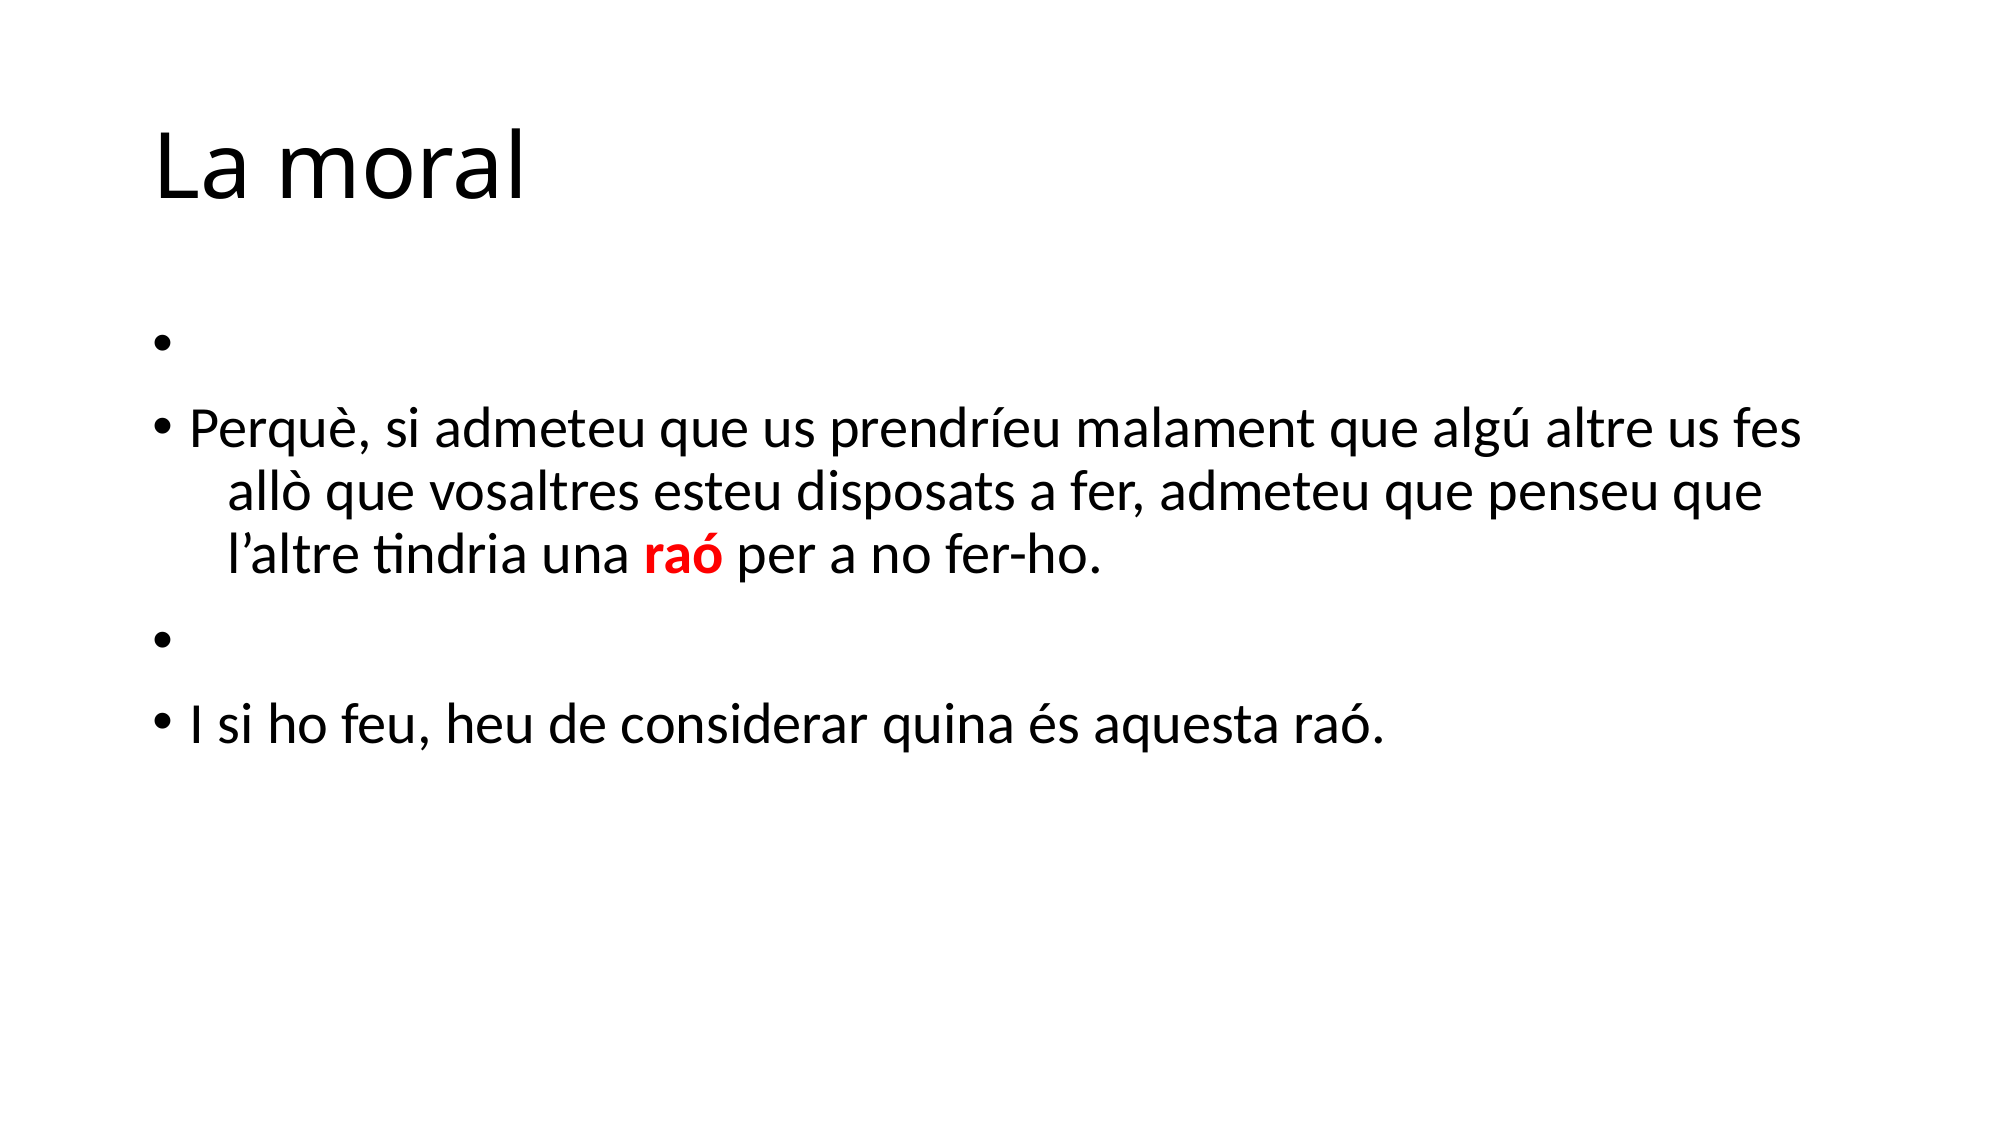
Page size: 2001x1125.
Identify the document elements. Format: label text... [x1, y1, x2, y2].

title La moral [137, 59, 1863, 278]
list Perquè, si admeteu que us prendríeu malament que algú altre us fes allò que vosaltres esteu disposats a fer, admeteu que penseu que l’altre tindria una raó per a no fer-ho. I si ho feu, heu de considerar quina és aquesta raó. [137, 299, 1863, 1014]
